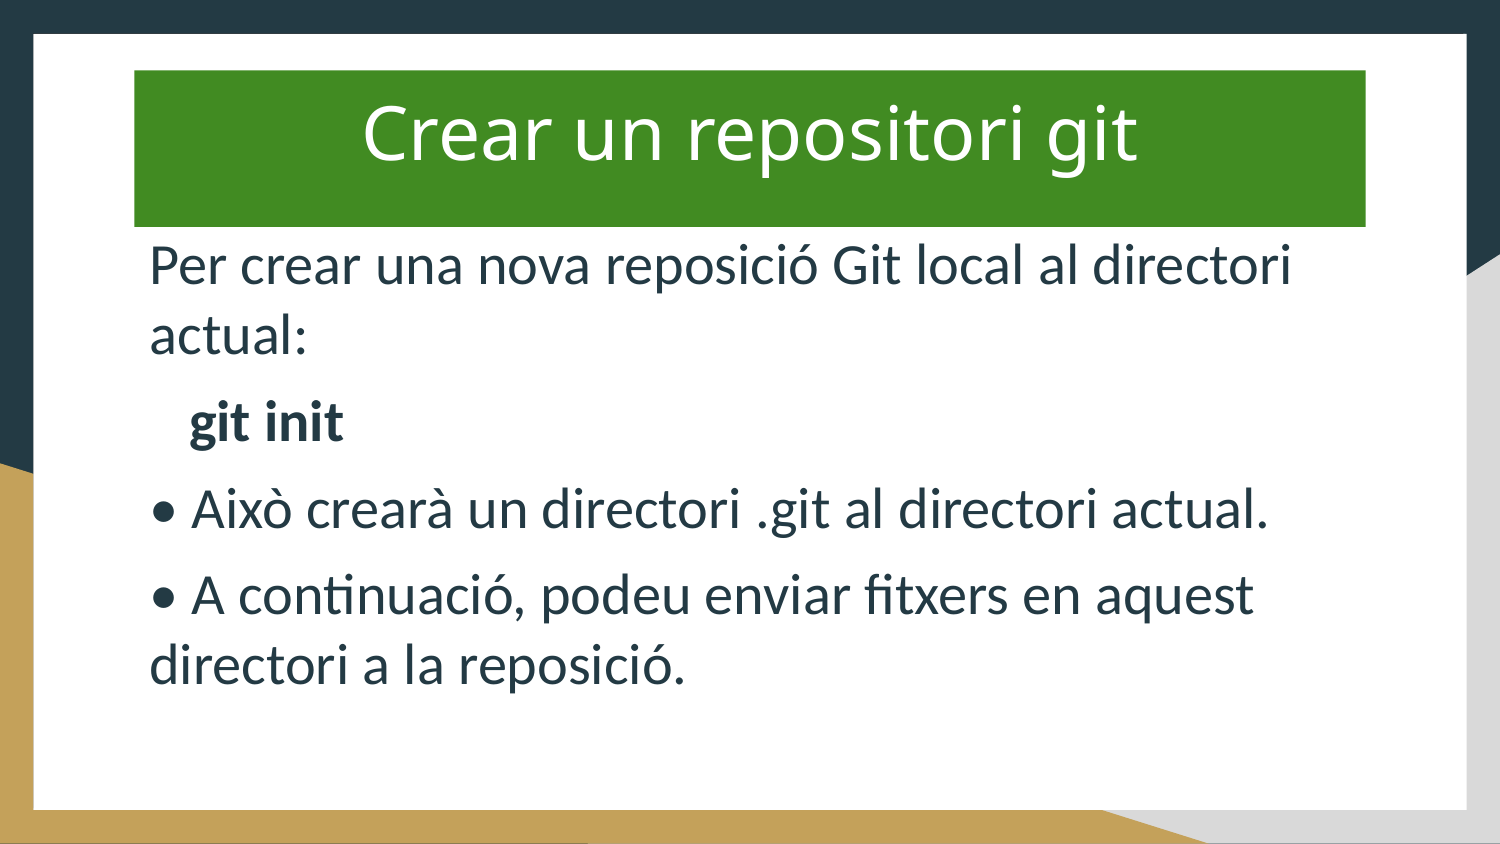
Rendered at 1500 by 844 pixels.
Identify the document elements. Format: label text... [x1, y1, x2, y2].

list Per crear una nova reposició Git local al directori actual: git init • Això crearà un directori .git al directori actual. • A continuació, podeu enviar fitxers en aquest directori a la reposició. [134, 211, 1366, 785]
title Crear un repositori git [134, 70, 1366, 211]
